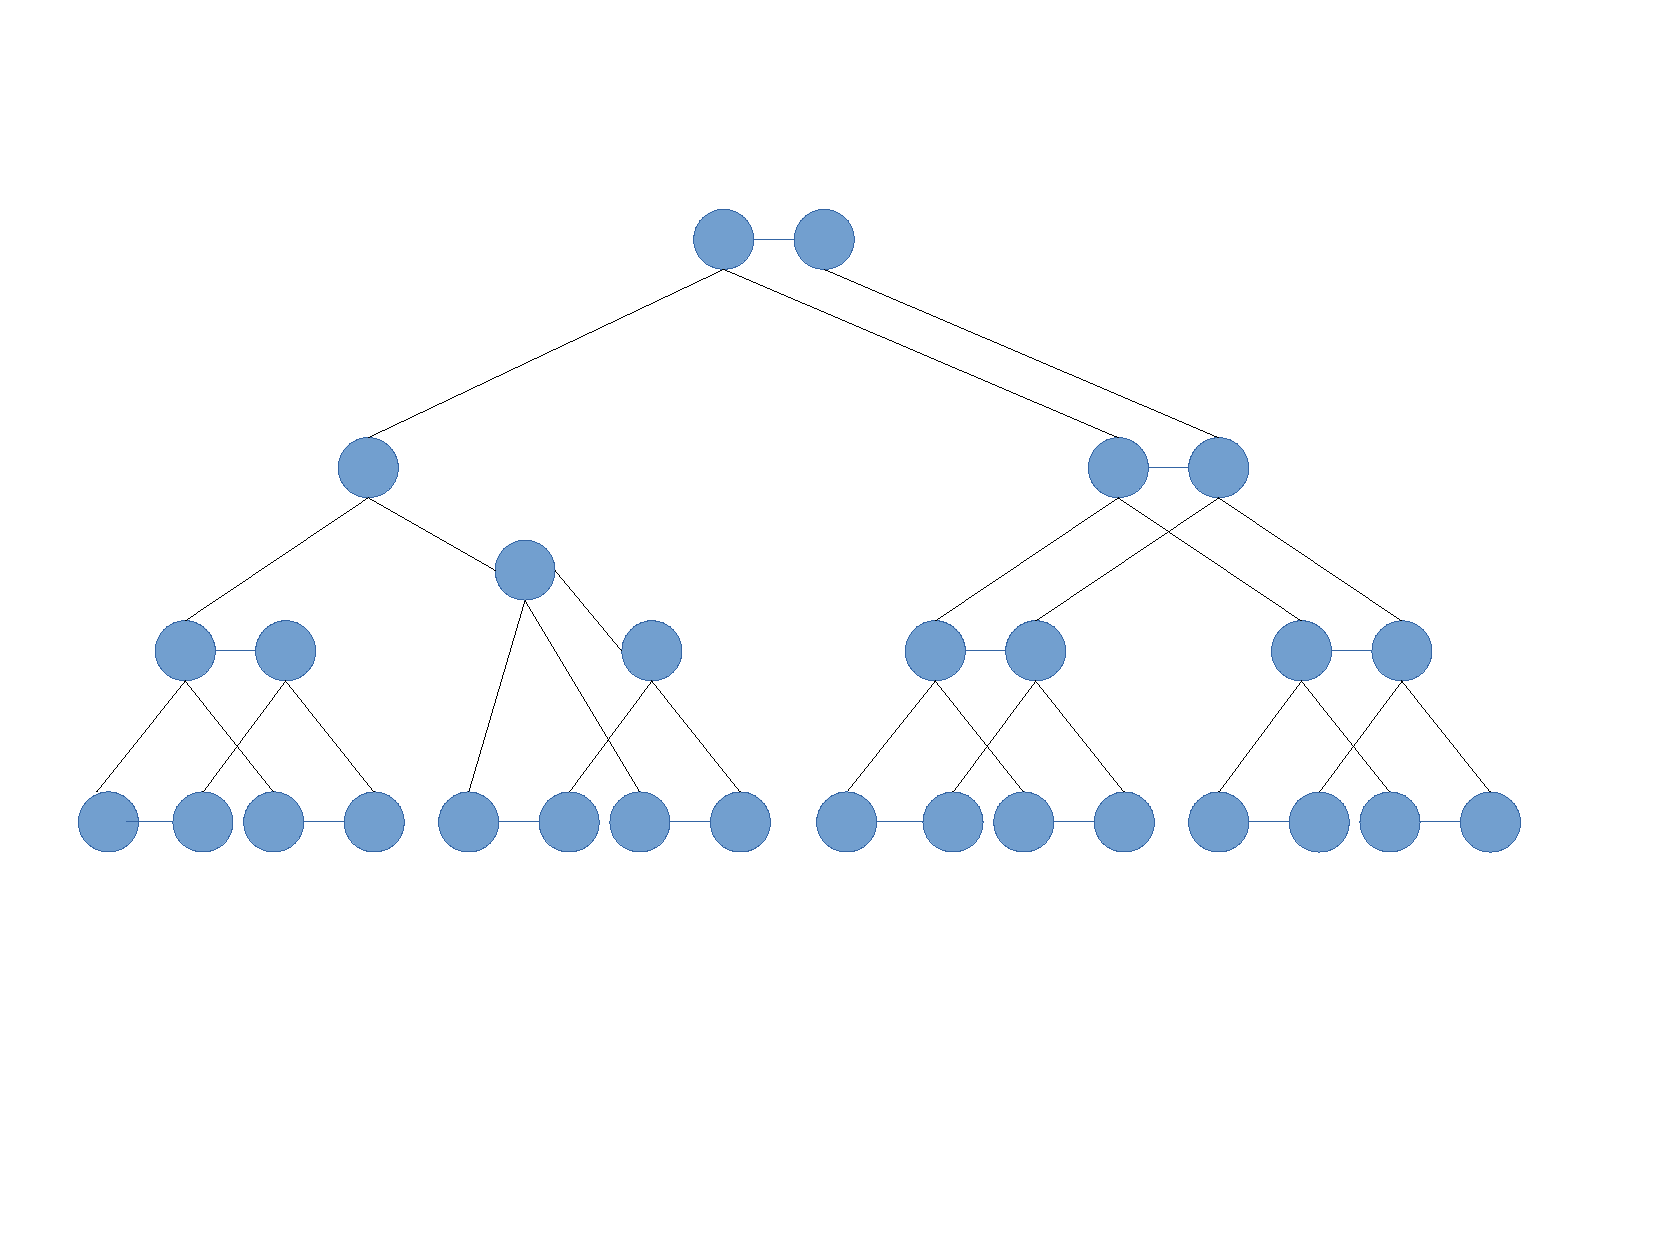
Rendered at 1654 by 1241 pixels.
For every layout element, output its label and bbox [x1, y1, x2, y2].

text_box [78, 791, 139, 852]
text_box [1005, 620, 1066, 681]
text_box [338, 437, 399, 498]
text_box [905, 620, 966, 681]
text_box [243, 791, 304, 852]
text_box [495, 540, 556, 601]
text_box [1188, 791, 1249, 852]
text_box [693, 209, 754, 270]
text_box [621, 620, 682, 681]
text_box [794, 209, 855, 270]
text_box [172, 791, 233, 852]
text_box [1460, 792, 1521, 853]
text_box [1088, 437, 1149, 498]
text_box [710, 791, 771, 852]
text_box [1188, 437, 1249, 498]
text_box [816, 791, 877, 852]
text_box [1371, 620, 1432, 681]
text_box [155, 620, 216, 681]
text_box [1359, 791, 1421, 852]
text_box [438, 791, 499, 852]
text_box [1289, 792, 1350, 853]
text_box [993, 791, 1054, 852]
text_box [1094, 791, 1155, 852]
text_box [344, 791, 405, 852]
text_box [539, 791, 600, 852]
text_box [1271, 620, 1332, 681]
text_box [255, 620, 316, 681]
text_box [609, 791, 670, 852]
text_box [922, 791, 984, 852]
